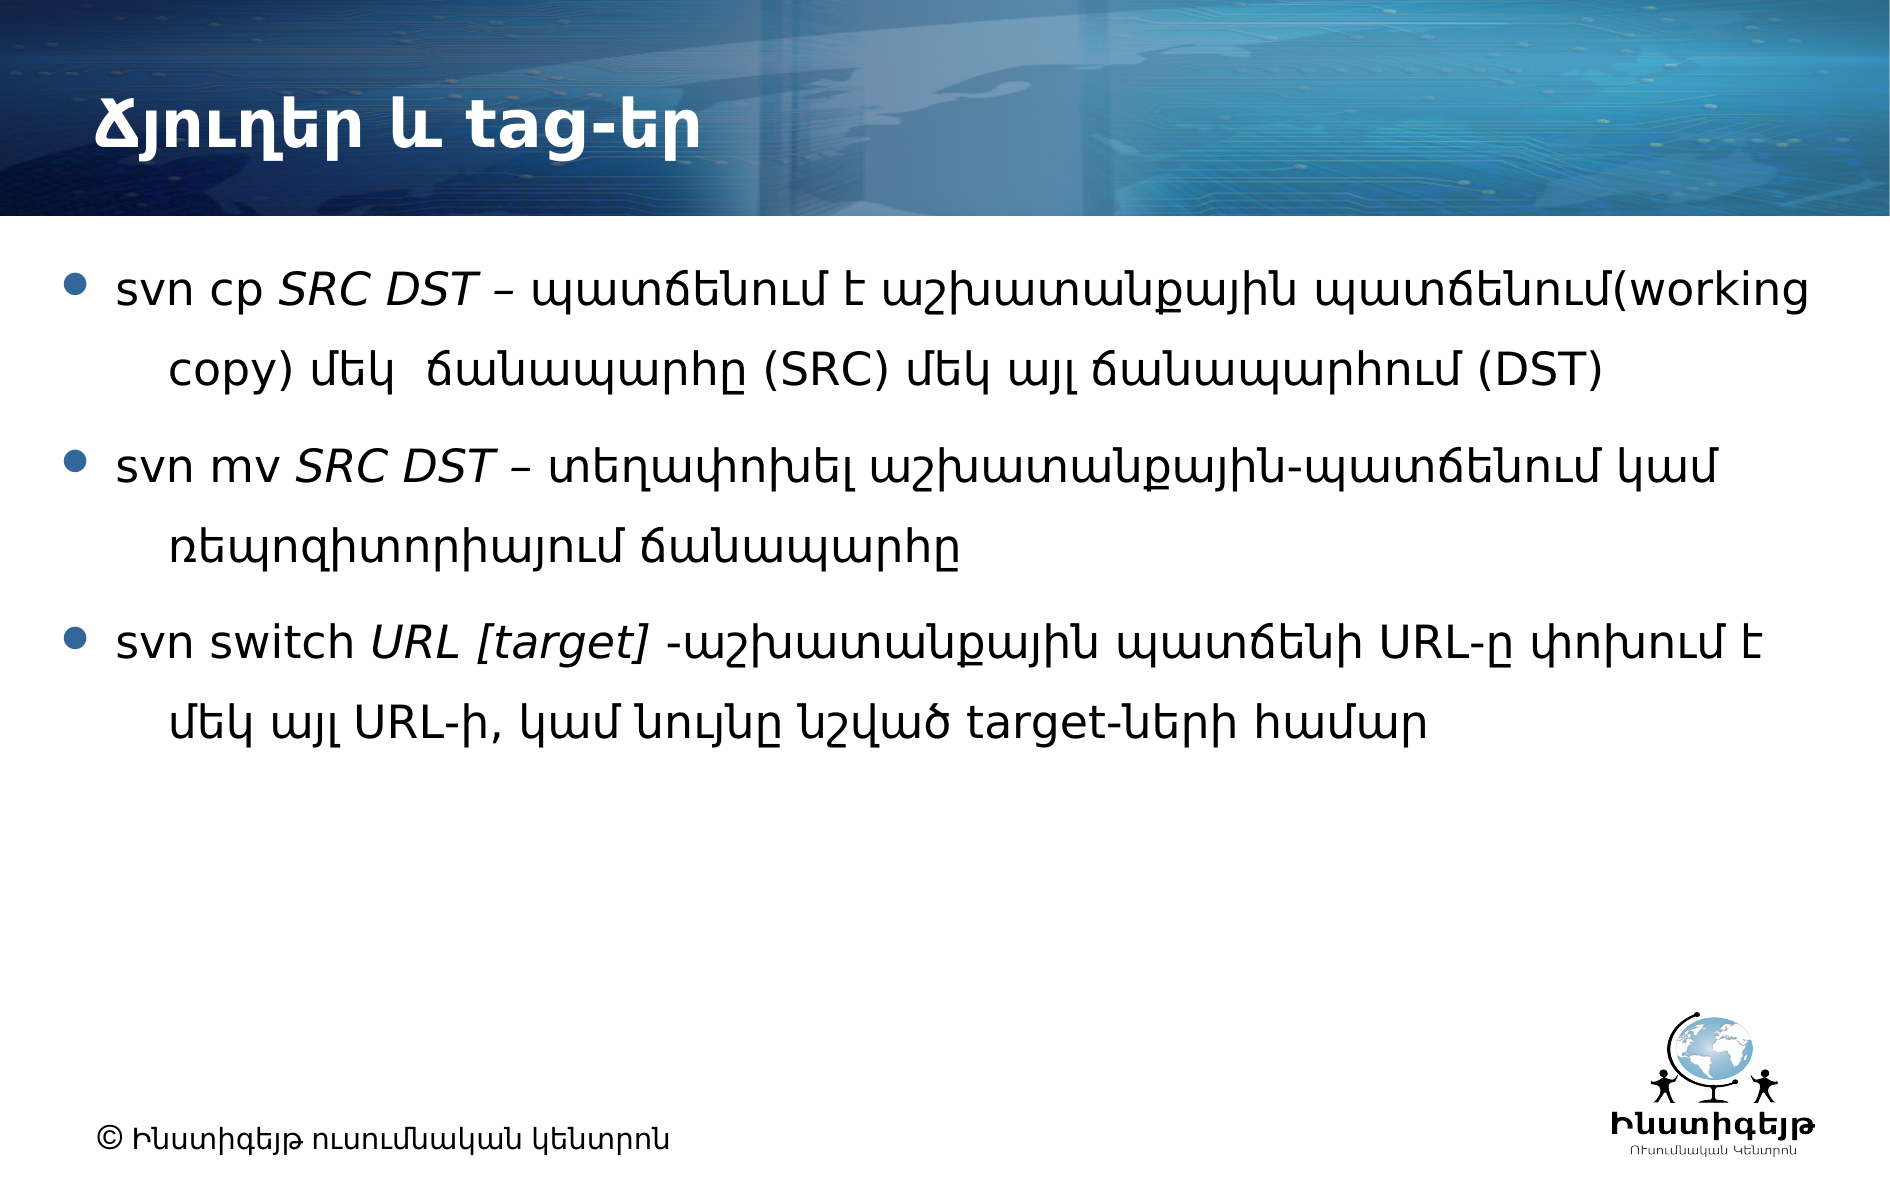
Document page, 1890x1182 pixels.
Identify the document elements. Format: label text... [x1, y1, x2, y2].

picture [0, 0, 1890, 216]
list svn cp SRC DST – պատճենում է աշխատանքային պատճենում(working copy) մեկ ճանապարհը (SRC) մեկ այլ ճանապարհում (DST) svn mv SRC DST – տեղափոխել աշխատանքային-պատճենում կամ ռեպոզիտորիայում ճանապարհը svn switch URL [target] -աշխատանքային պատճենի URL-ը փոխում է մեկ այլ URL-ի, կամ նույնը նշված target-ների համար [59, 236, 1831, 1001]
picture [1612, 1012, 1815, 1157]
title Ճյուղեր և tag-եր [94, 54, 1793, 210]
